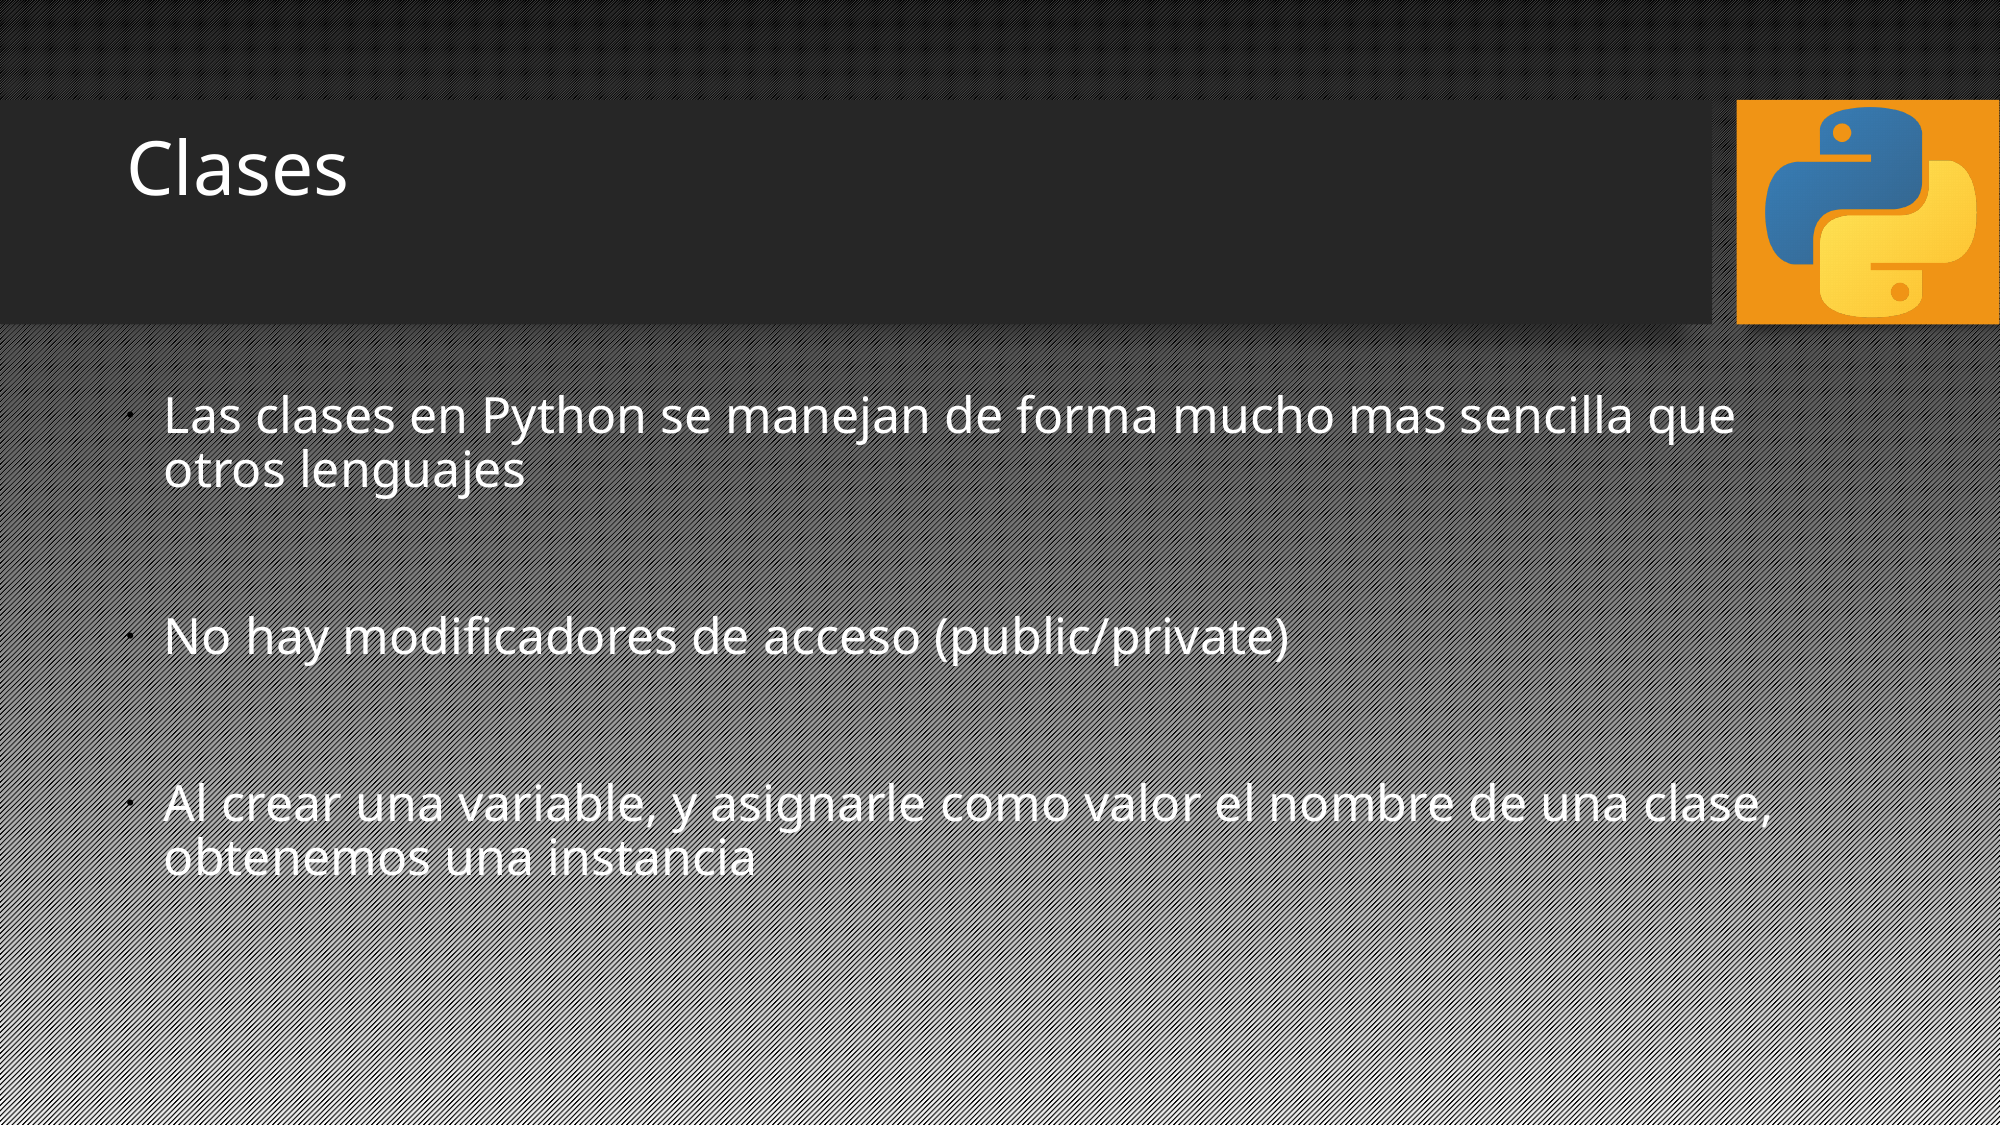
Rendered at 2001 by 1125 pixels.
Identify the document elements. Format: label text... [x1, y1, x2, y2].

list Las clases en Python se manejan de forma mucho mas sencilla que otros lenguajes No hay modificadores de acceso (public/private) Al crear una variable, y asignarle como valor el nombre de una clase, obtenemos una instancia [111, 383, 1879, 1078]
title Clases [111, 123, 1689, 301]
picture [1765, 107, 1977, 318]
picture [0, 0, 2000, 1125]
